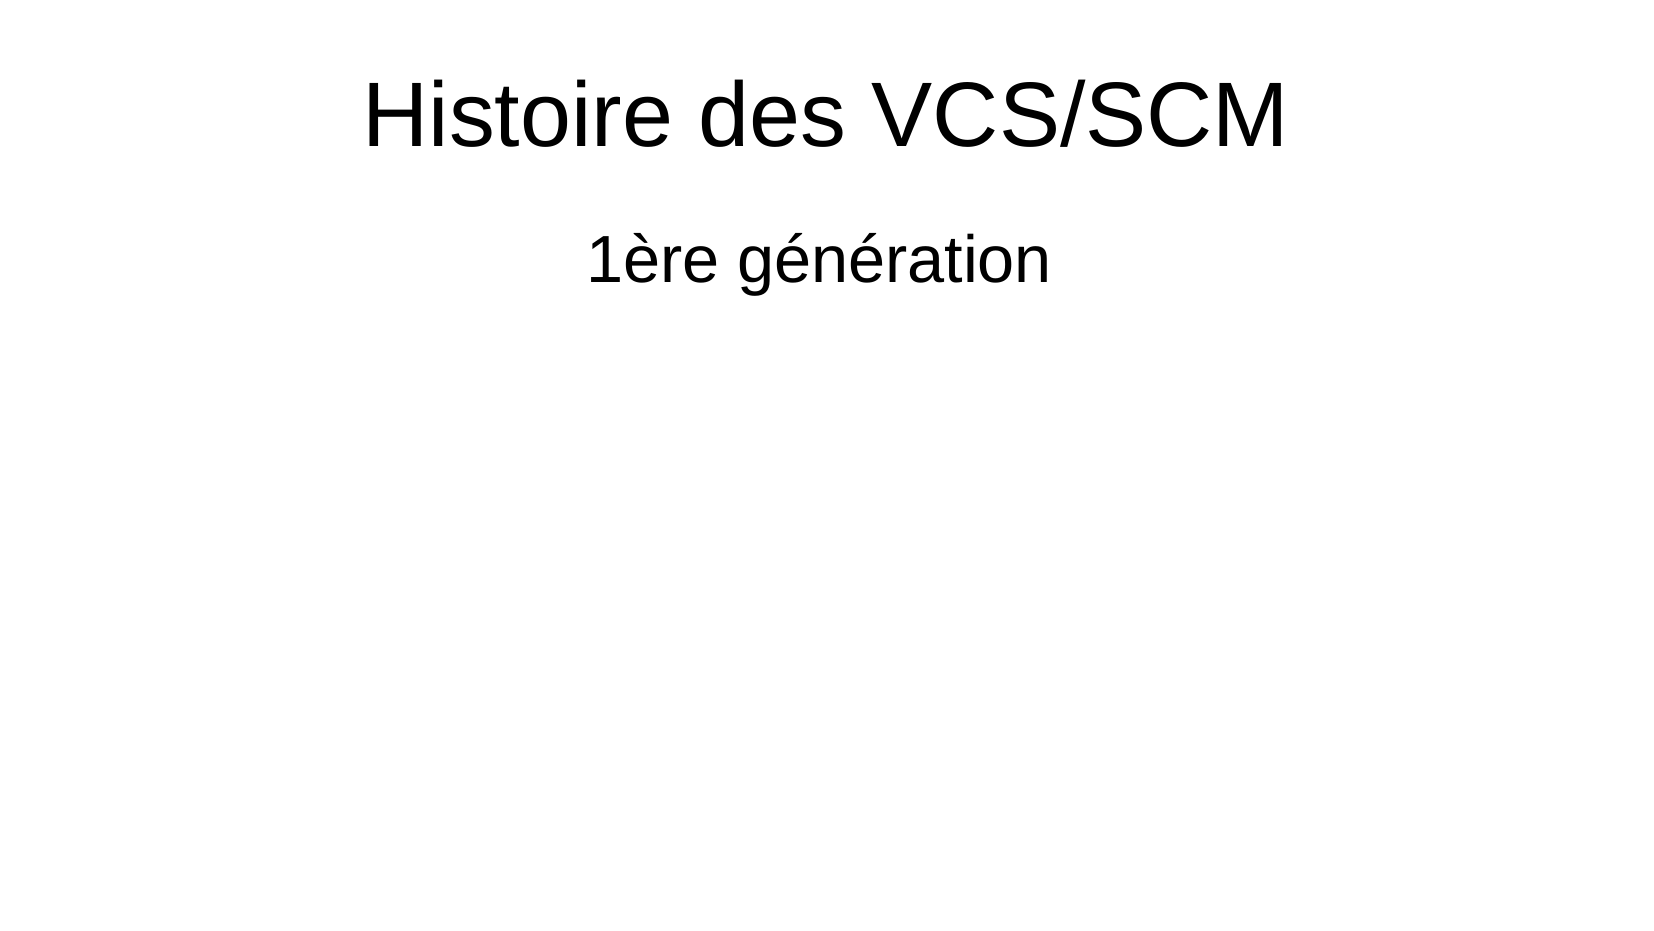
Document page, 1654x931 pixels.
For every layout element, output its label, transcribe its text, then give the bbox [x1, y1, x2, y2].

title Histoire des VCS/SCM [82, 37, 1571, 193]
title 1ère génération [75, 182, 1564, 338]
